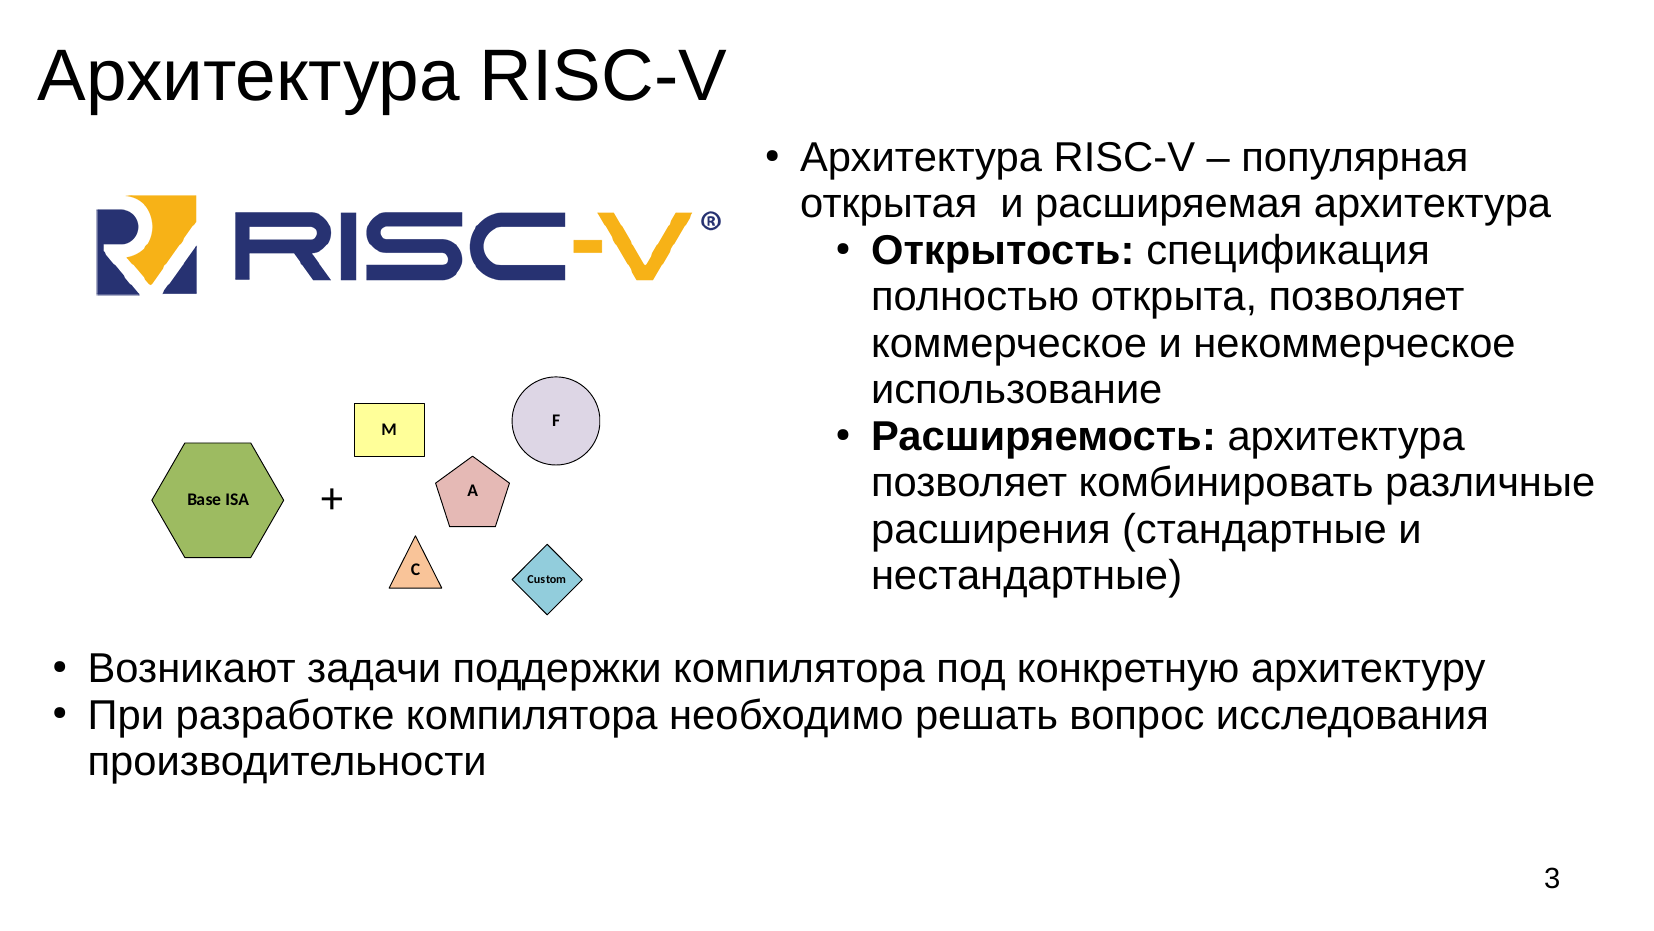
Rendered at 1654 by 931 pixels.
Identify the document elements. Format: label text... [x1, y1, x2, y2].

picture [150, 375, 601, 616]
text_box Архитектура RISC-V – популярная открытая и расширяемая архитектура Открытость: спецификация полностью открыта, позволяет коммерческое и некоммерческое использование Расширяемость: архитектура позволяет комбинировать различные расширения (стандартные и нестандартные) [750, 126, 1651, 931]
title Архитектура RISC-V [37, 23, 1613, 126]
picture [27, 126, 788, 364]
text_box Возникают задачи поддержки компилятора под конкретную архитектуру При разработке компилятора необходимо решать вопрос исследования производительности [37, 637, 1538, 931]
